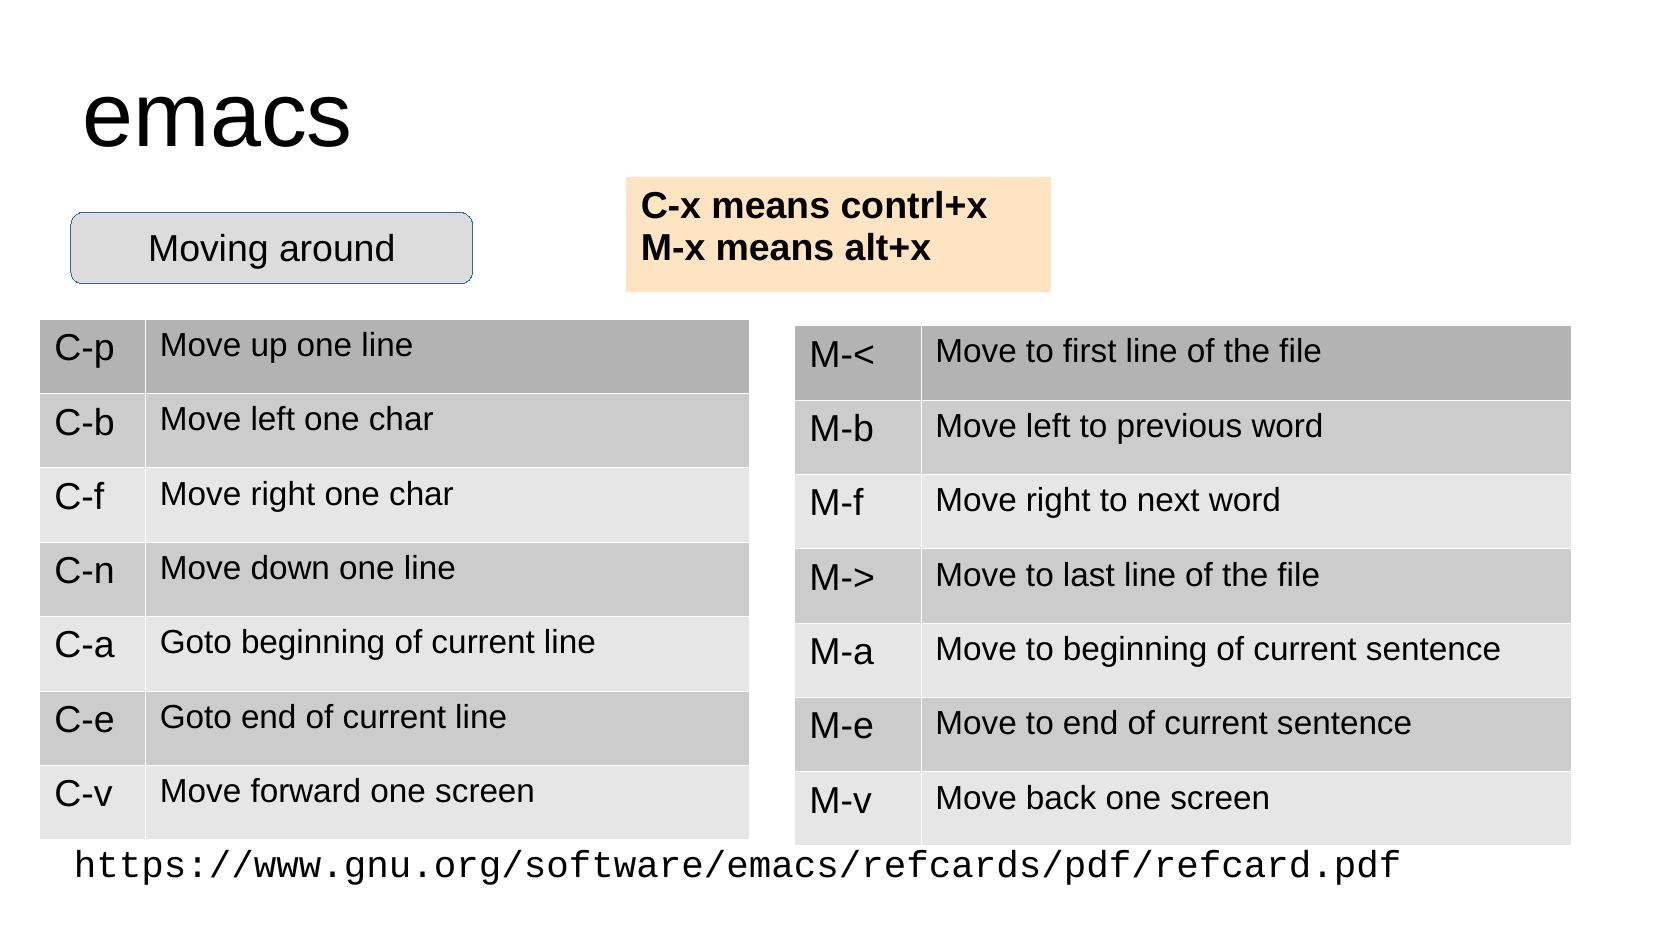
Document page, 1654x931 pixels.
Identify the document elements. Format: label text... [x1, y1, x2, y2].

table_cell C-a [40, 617, 145, 691]
title emacs [82, 37, 1571, 193]
table_cell Goto beginning of current line [146, 617, 749, 691]
table_cell M-b [795, 401, 921, 474]
table_cell Move back one screen [922, 772, 1571, 845]
table_cell C-v [40, 766, 145, 839]
table_cell Move to end of current sentence [922, 698, 1571, 771]
table_cell M-f [795, 475, 921, 548]
table_cell Move down one line [146, 543, 749, 616]
table_header M-< [795, 326, 921, 400]
table_header C-p [40, 320, 145, 393]
table_cell C-n [40, 543, 145, 616]
table_header Move up one line [146, 320, 749, 393]
table_cell Move left to previous word [922, 401, 1571, 474]
table_header Move to first line of the file [922, 326, 1571, 400]
table_cell Move forward one screen [146, 766, 749, 839]
table_cell C-e [40, 692, 145, 765]
table_cell M-v [795, 772, 921, 845]
table_cell M-> [795, 549, 921, 623]
table_cell M-a [795, 624, 921, 697]
table_cell Move left one char [146, 394, 749, 467]
text_box Moving around [70, 212, 473, 284]
table_cell Goto end of current line [146, 692, 749, 765]
table_cell Move to last line of the file [922, 549, 1571, 623]
table_cell Move right one char [146, 468, 749, 542]
table_cell C-f [40, 468, 145, 542]
table_cell C-b [40, 394, 145, 467]
table_cell Move right to next word [922, 475, 1571, 548]
text_box C-x means contrl+x M-x means alt+x [625, 177, 1052, 292]
text_box https://www.gnu.org/software/emacs/refcards/pdf/refcard.pdf [59, 838, 1453, 896]
table_cell Move to beginning of current sentence [922, 624, 1571, 697]
table_cell M-e [795, 698, 921, 771]
